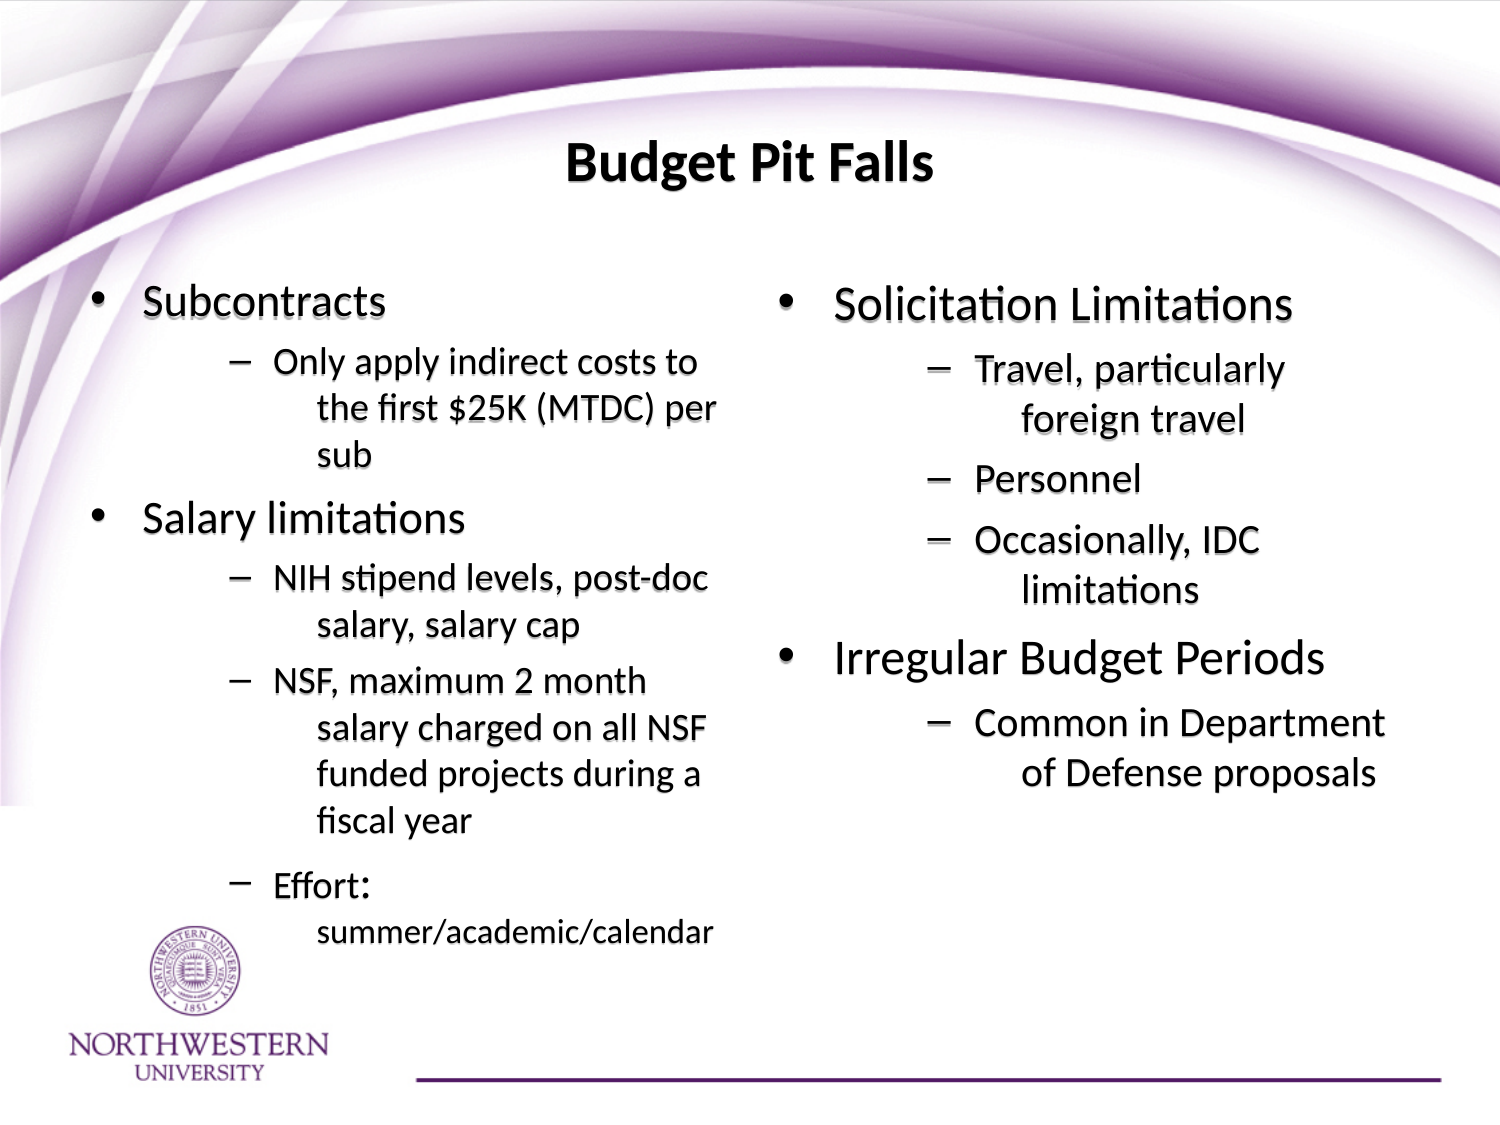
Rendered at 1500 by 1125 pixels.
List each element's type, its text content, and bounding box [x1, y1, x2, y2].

title Budget Pit Falls [75, 101, 1426, 215]
list Subcontracts Only apply indirect costs to the first $25K (MTDC) per sub Salary limitations NIH stipend levels, post-doc salary, salary cap NSF, maximum 2 month salary charged on all NSF funded projects during a fiscal year Effort: summer/academic/calendar [75, 262, 738, 1005]
list Solicitation Limitations Travel, particularly foreign travel Personnel Occasionally, IDC limitations Irregular Budget Periods Common in Department of Defense proposals [762, 262, 1426, 1005]
